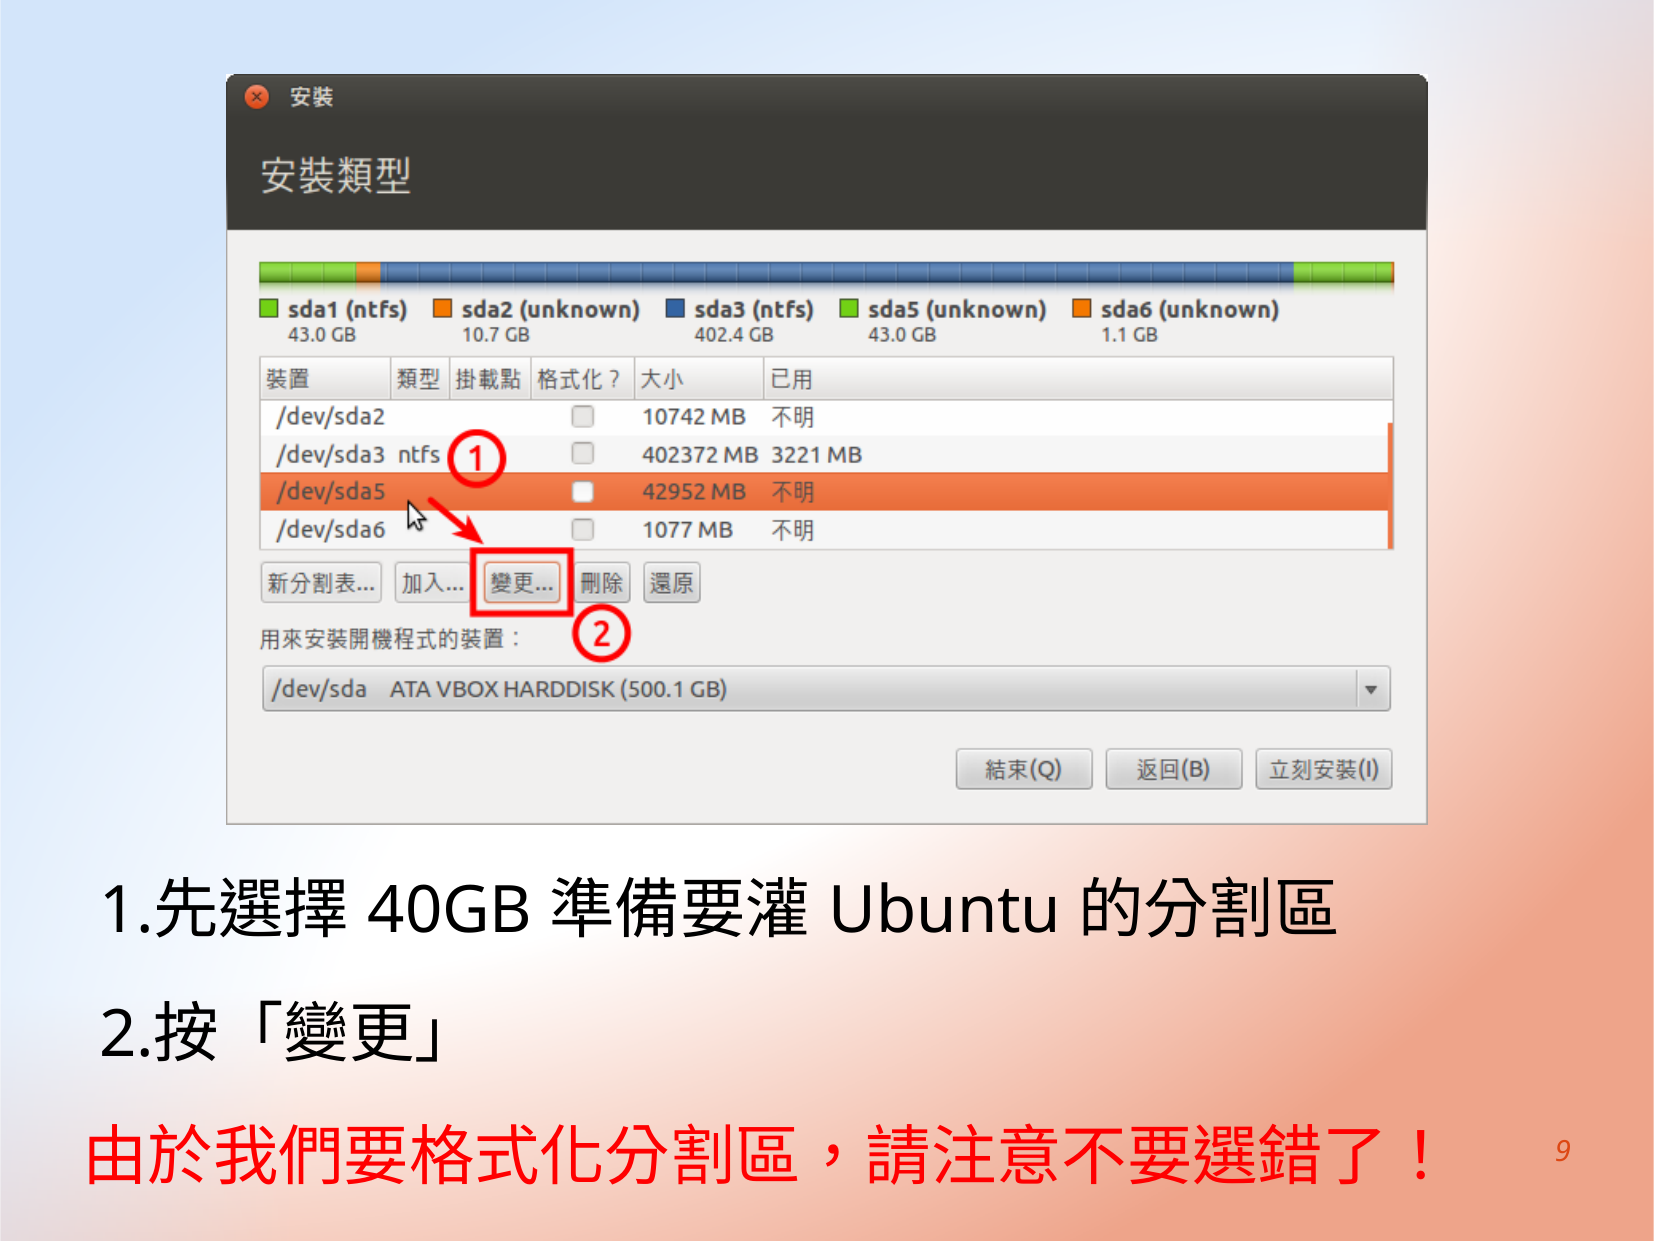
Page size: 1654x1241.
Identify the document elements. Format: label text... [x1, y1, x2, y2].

list 先選擇40GB準備要灌Ubuntu的分割區 按「變更」 由於我們要格式化分割區，請注意不要選錯了！ [82, 857, 1571, 1201]
picture [0, 0, 1654, 1241]
